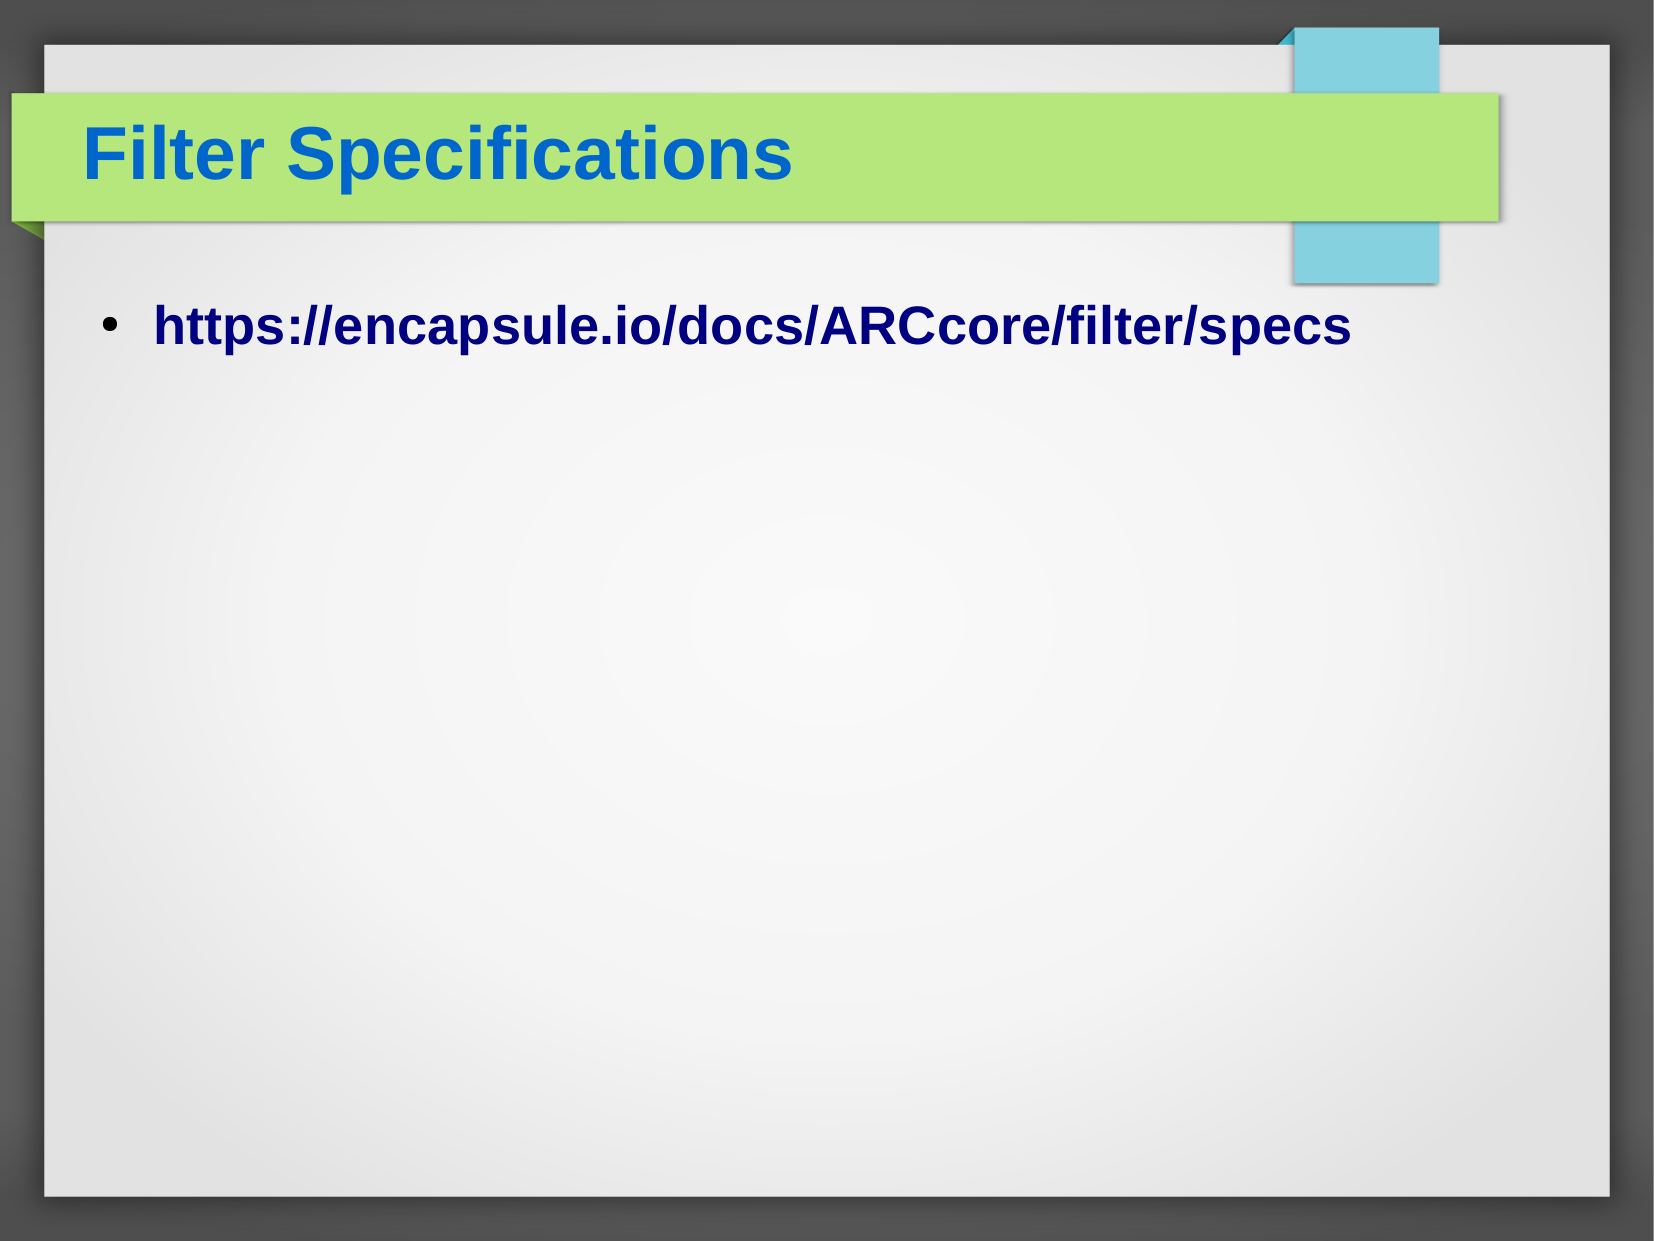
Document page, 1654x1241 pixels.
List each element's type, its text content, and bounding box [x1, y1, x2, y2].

picture [0, 0, 1654, 1241]
title Filter Specifications [82, 94, 1264, 213]
list https://encapsule.io/docs/ARCcore/filter/specs [82, 295, 1571, 1015]
